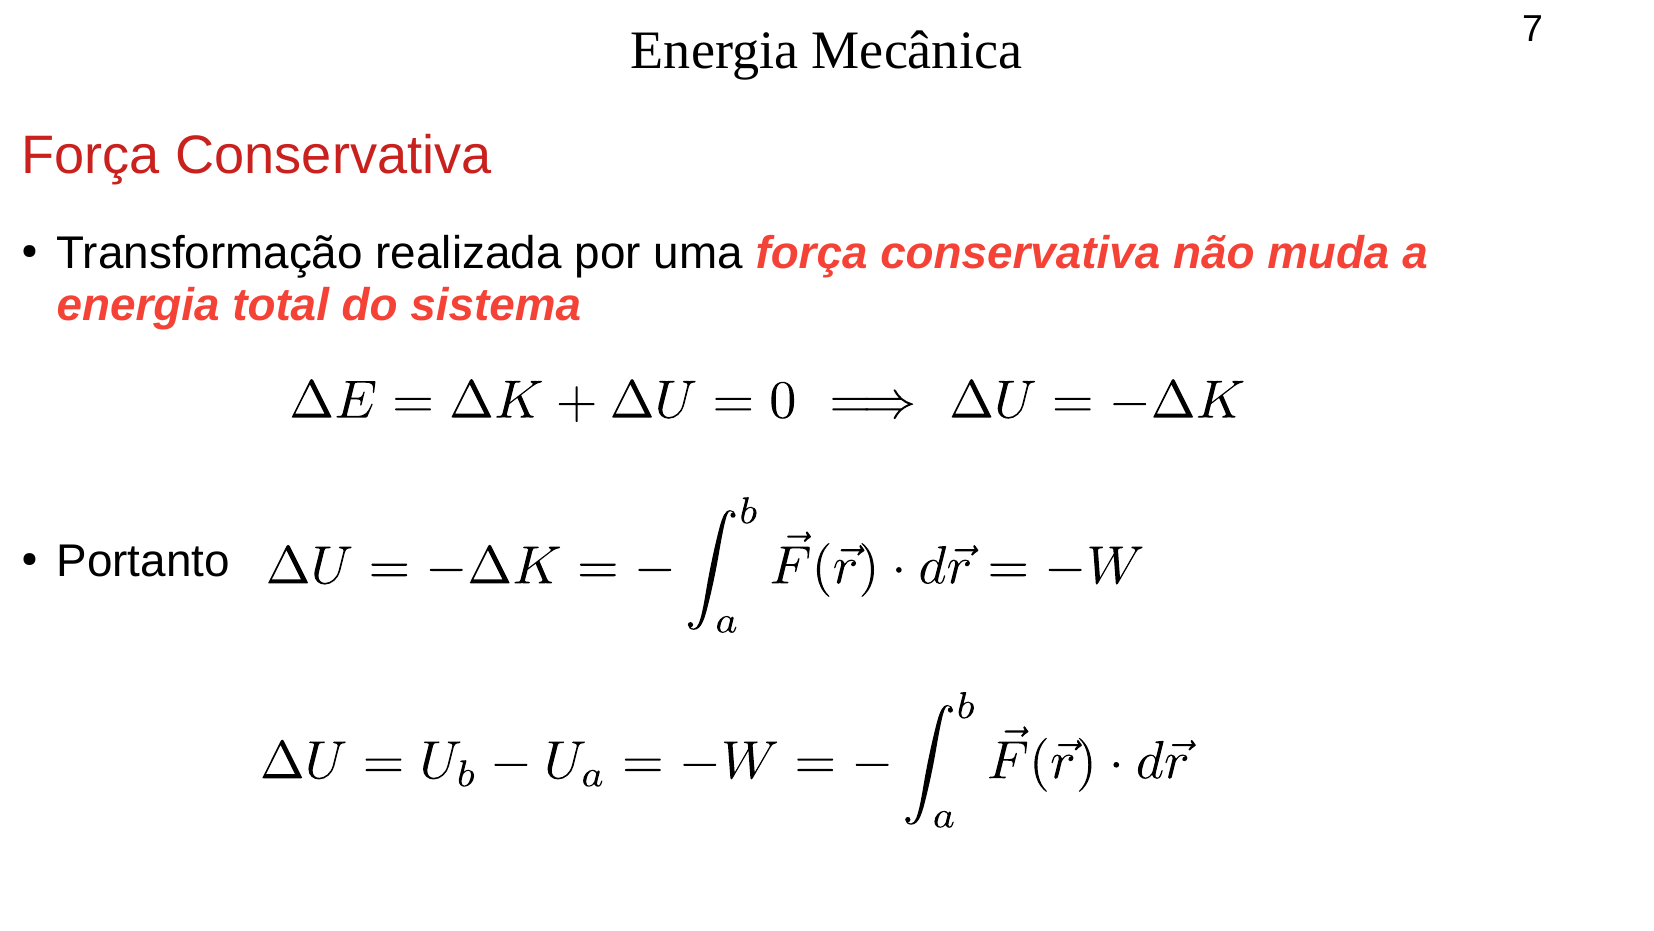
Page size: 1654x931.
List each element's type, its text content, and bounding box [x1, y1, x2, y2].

text_box Força Conservativa Transformação realizada por uma força conservativa não muda a energia total do sistema Portanto [6, 117, 1610, 631]
picture [289, 379, 1244, 423]
picture [259, 692, 1196, 828]
text_box Energia Mecânica [616, 0, 1038, 88]
picture [265, 497, 1143, 633]
text_box <number> [1507, 0, 1654, 71]
